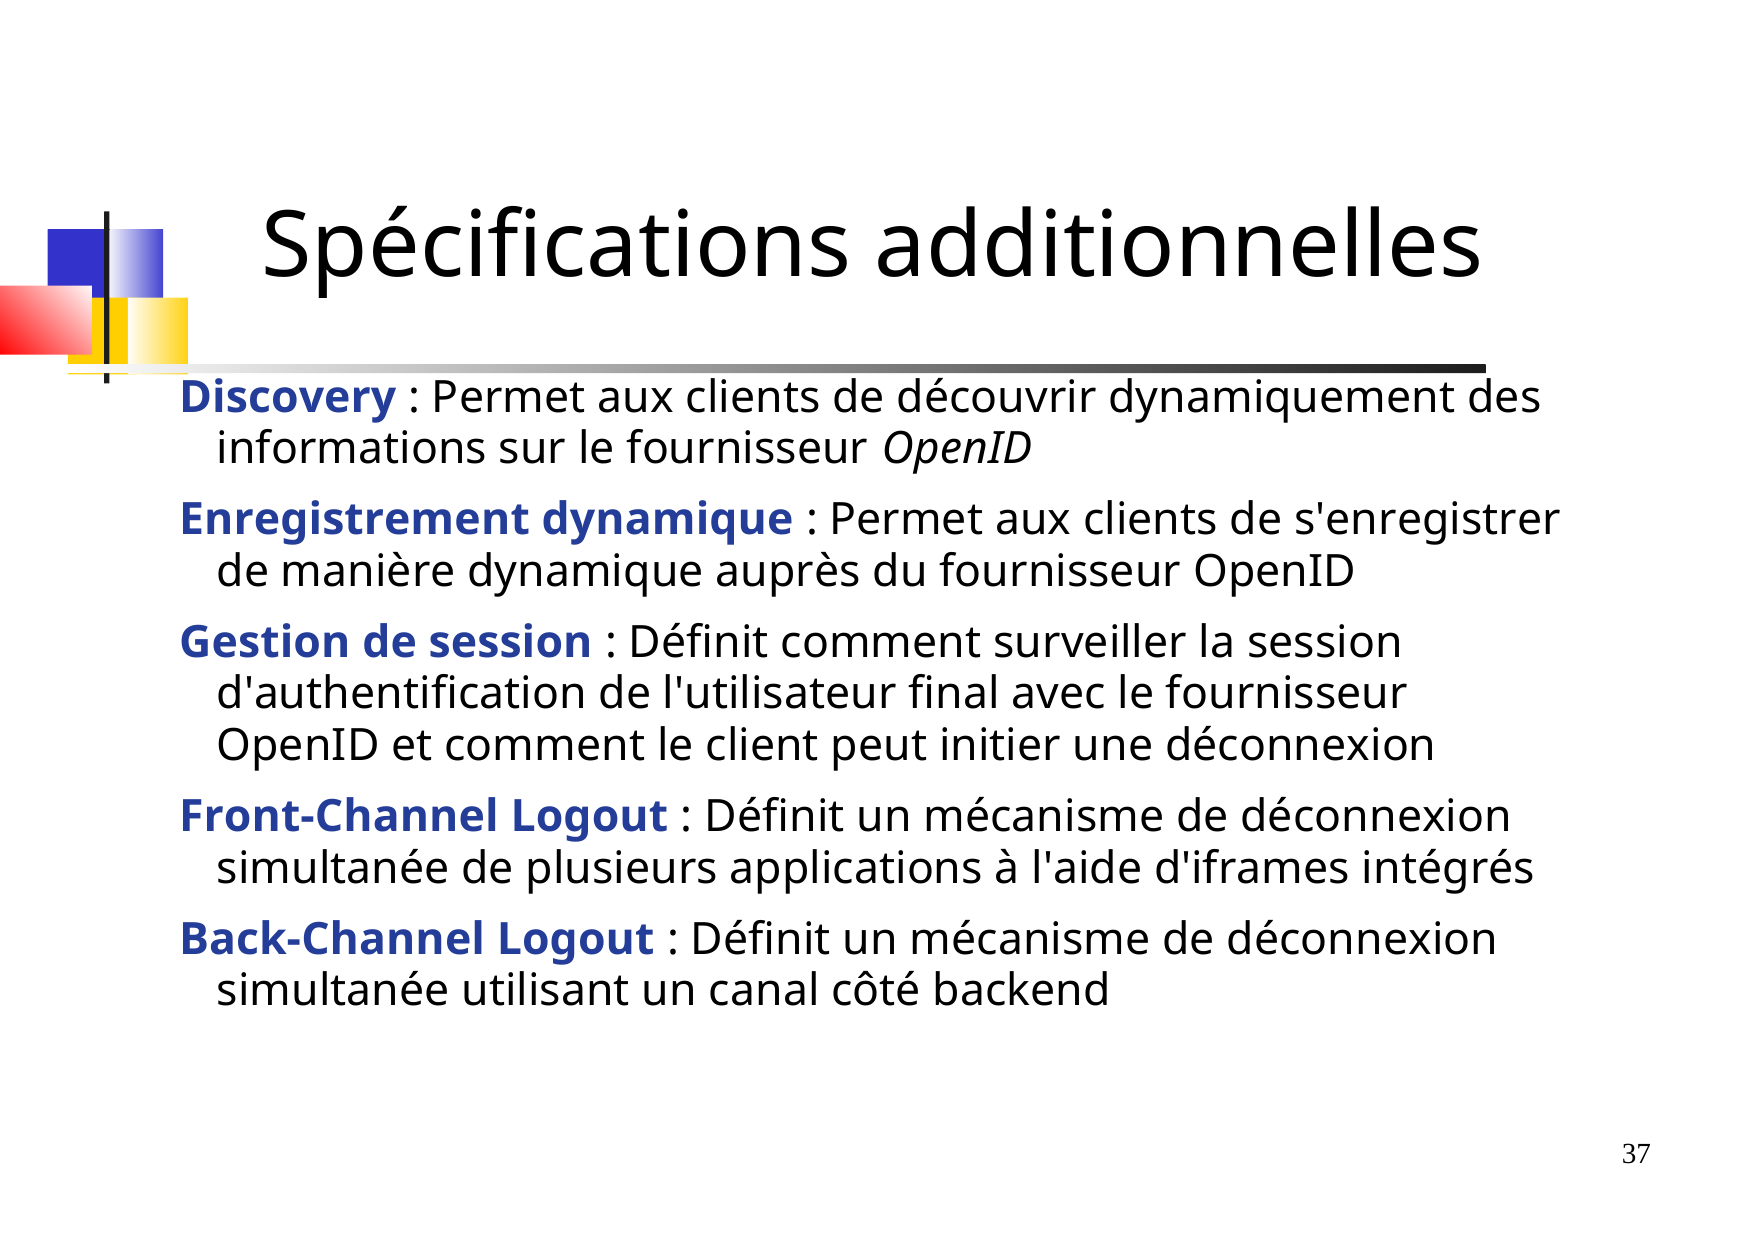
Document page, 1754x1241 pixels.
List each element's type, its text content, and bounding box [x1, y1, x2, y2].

title Spécifications additionnelles [179, 139, 1567, 351]
list Discovery : Permet aux clients de découvrir dynamiquement des informations sur le fournisseur OpenID Enregistrement dynamique : Permet aux clients de s'enregistrer de manière dynamique auprès du fournisseur OpenID Gestion de session : Définit comment surveiller la session d'authentification de l'utilisateur final avec le fournisseur OpenID et comment le client peut initier une déconnexion Front-Channel Logout : Définit un mécanisme de déconnexion simultanée de plusieurs applications à l'aide d'iframes intégrés Back-Channel Logout : Définit un mécanisme de déconnexion simultanée utilisant un canal côté backend [179, 371, 1567, 1091]
